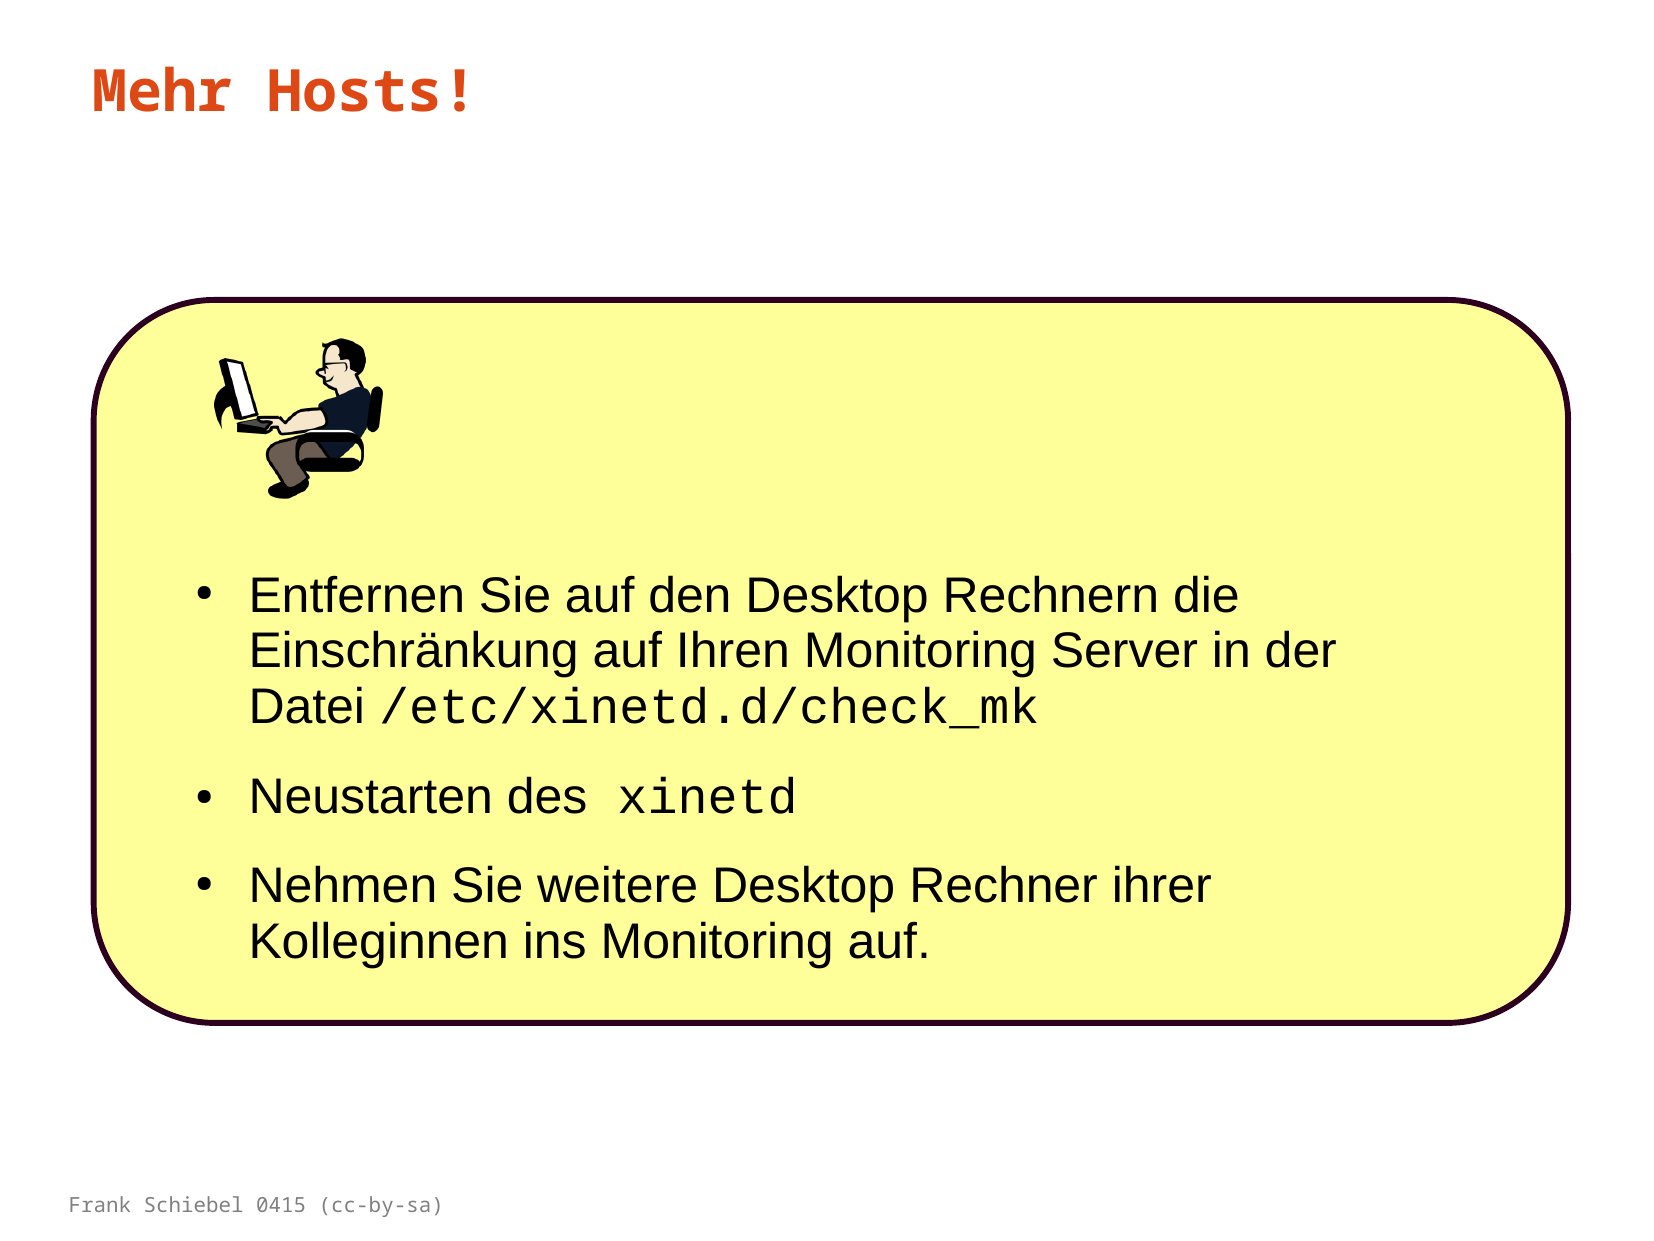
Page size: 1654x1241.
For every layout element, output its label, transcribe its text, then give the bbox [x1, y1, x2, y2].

picture [214, 338, 383, 499]
list Entfernen Sie auf den Desktop Rechnern die Einschränkung auf Ihren Monitoring Server in der Datei /etc/xinetd.d/check_mk Neustarten des xinetd Nehmen Sie weitere Desktop Rechner ihrer Kolleginnen ins Monitoring auf. [177, 566, 1411, 992]
text_box [93, 299, 1569, 1023]
text_box Mehr Hosts! [78, 42, 1465, 117]
